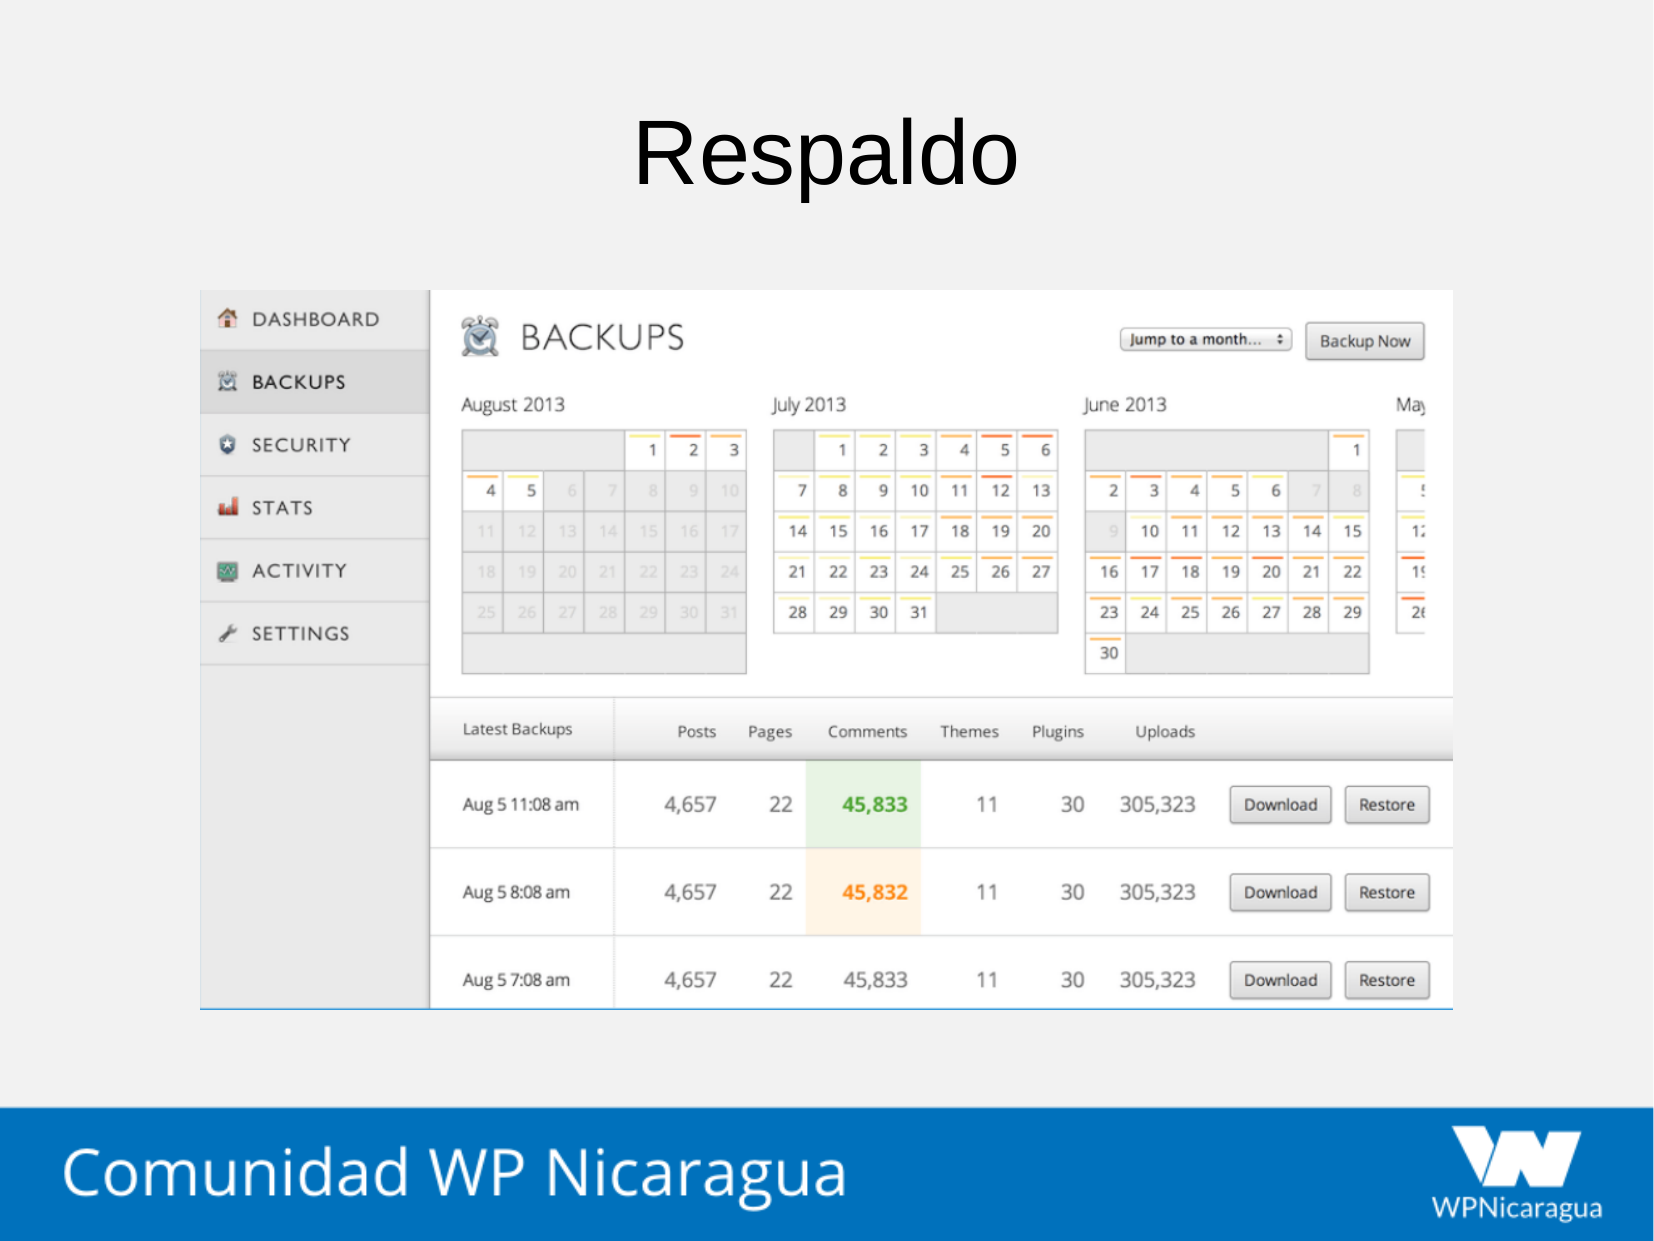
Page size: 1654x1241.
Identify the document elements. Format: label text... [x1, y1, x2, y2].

picture [0, 0, 1654, 1241]
title Respaldo [82, 49, 1571, 257]
